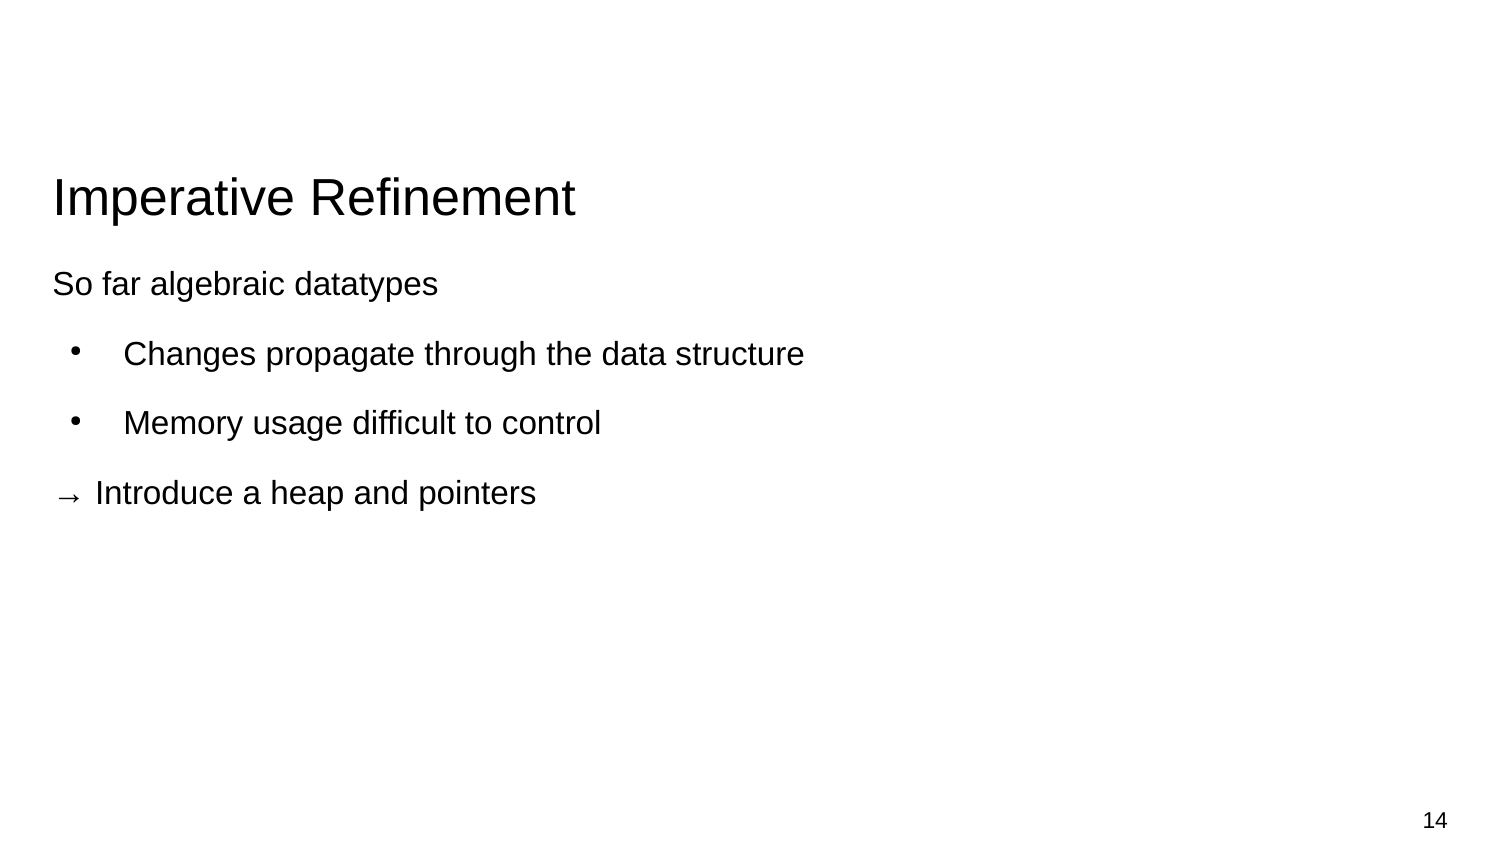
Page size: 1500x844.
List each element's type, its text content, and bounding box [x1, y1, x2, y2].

title Imperative Refinement [52, 159, 1449, 227]
list So far algebraic datatypes Changes propagate through the data structure Memory usage difficult to control → Introduce a heap and pointers [52, 262, 1449, 771]
